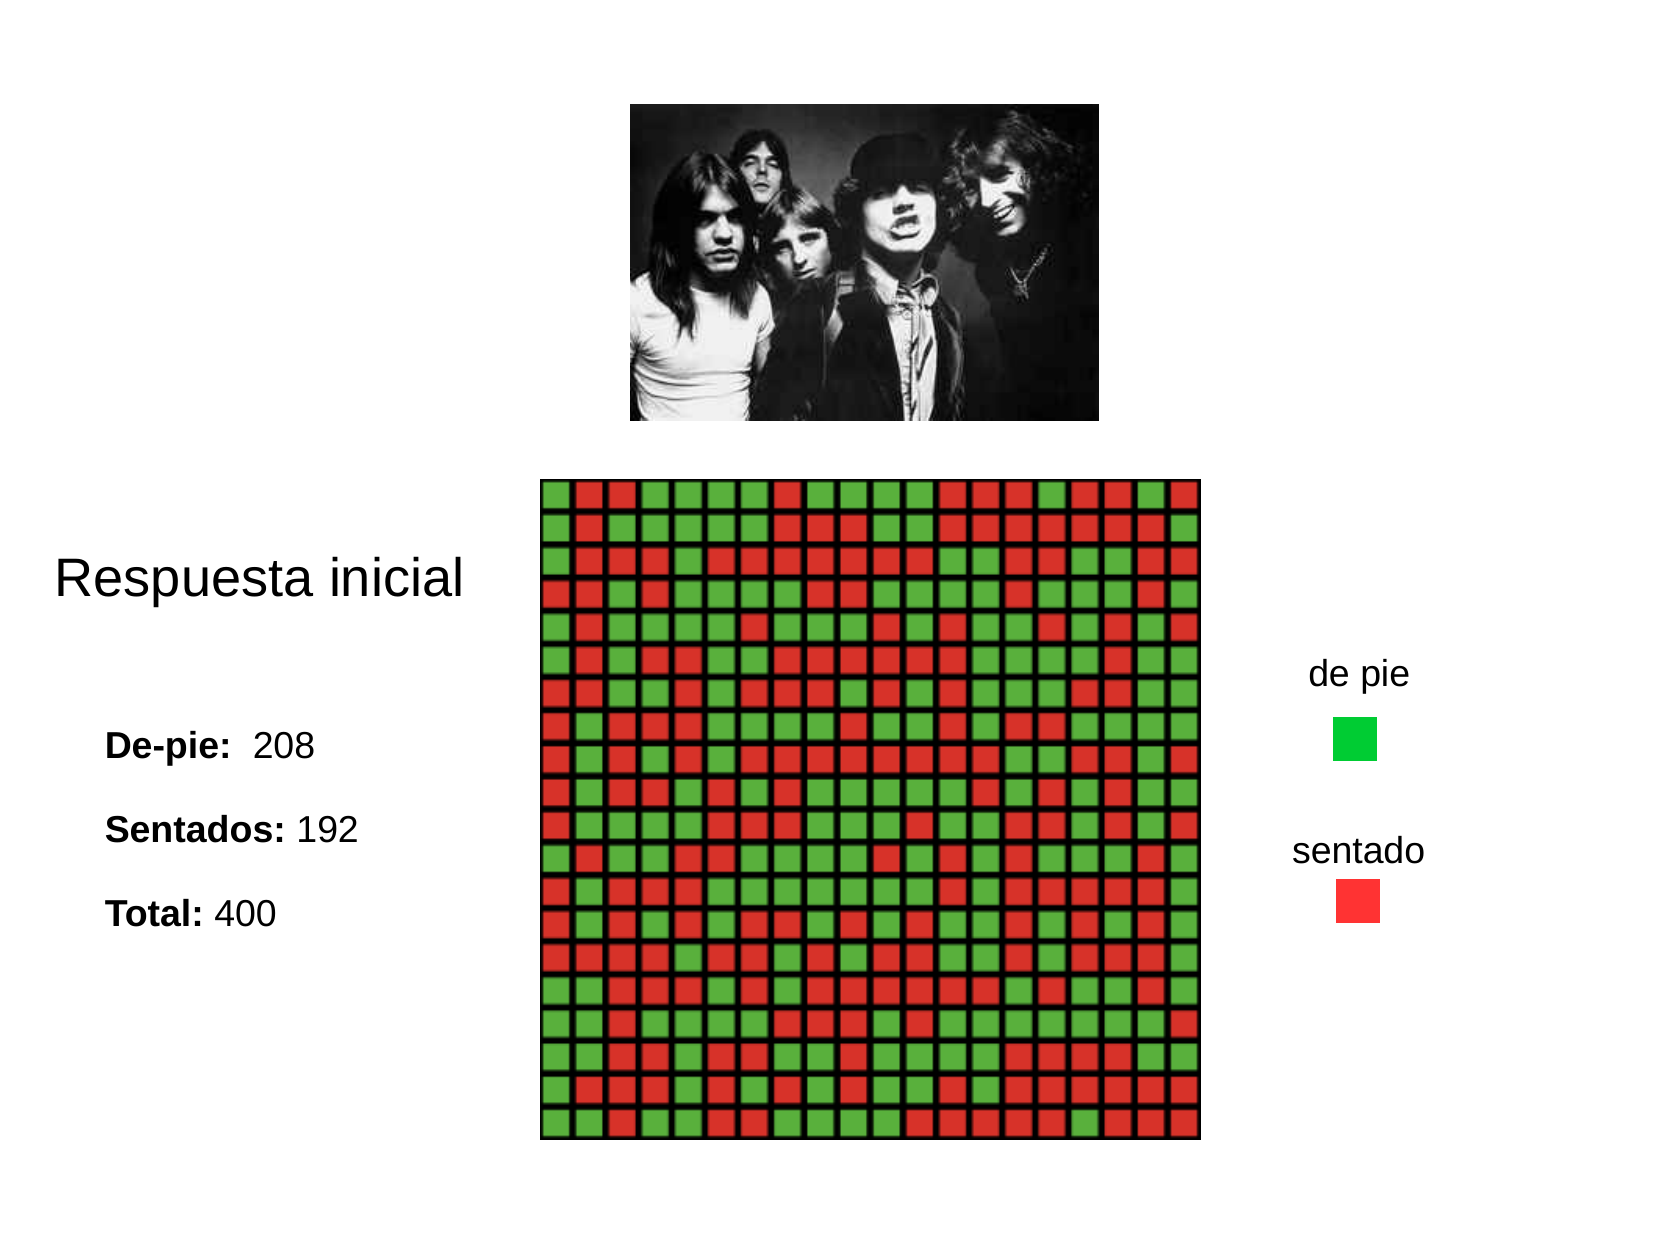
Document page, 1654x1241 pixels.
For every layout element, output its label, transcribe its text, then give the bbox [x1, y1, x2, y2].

text_box [1335, 879, 1381, 924]
text_box [1332, 716, 1378, 762]
text_box Respuesta inicial [39, 540, 496, 616]
text_box de pie [1293, 645, 1426, 702]
text_box sentado [1277, 821, 1441, 879]
text_box De-pie: 208 Sentados: 192 Total: 400 [90, 717, 421, 984]
picture [540, 479, 1201, 1141]
picture [630, 104, 1099, 421]
